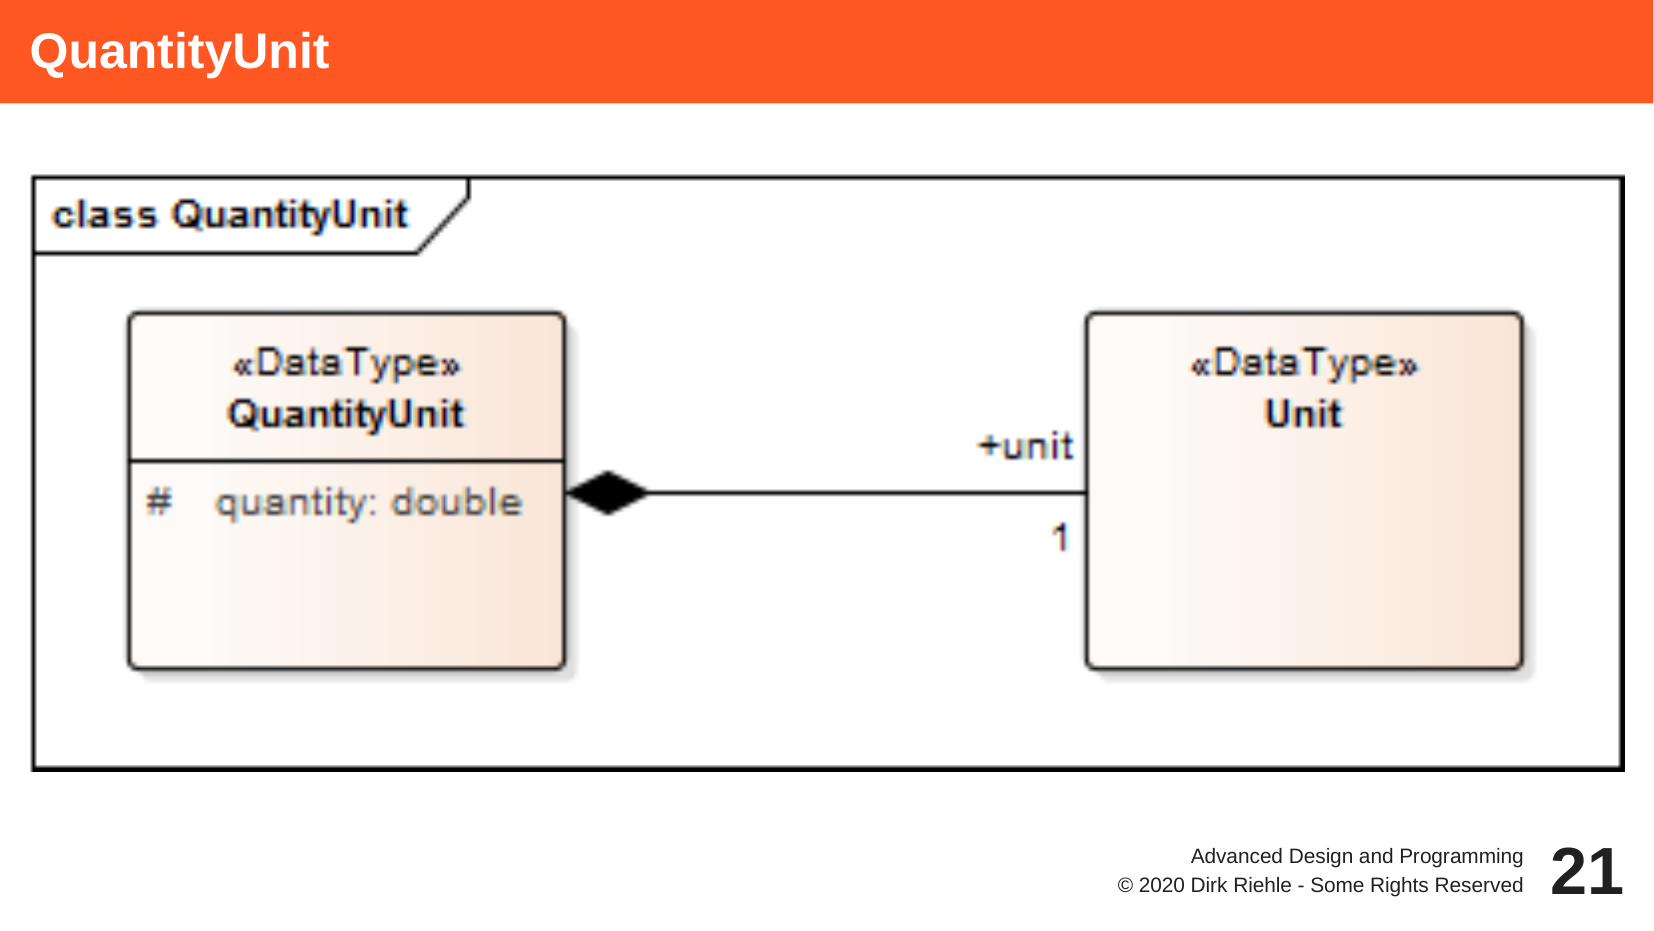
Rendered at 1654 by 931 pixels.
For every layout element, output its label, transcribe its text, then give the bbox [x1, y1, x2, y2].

title QuantityUnit [0, 0, 1654, 104]
picture [29, 173, 1625, 772]
